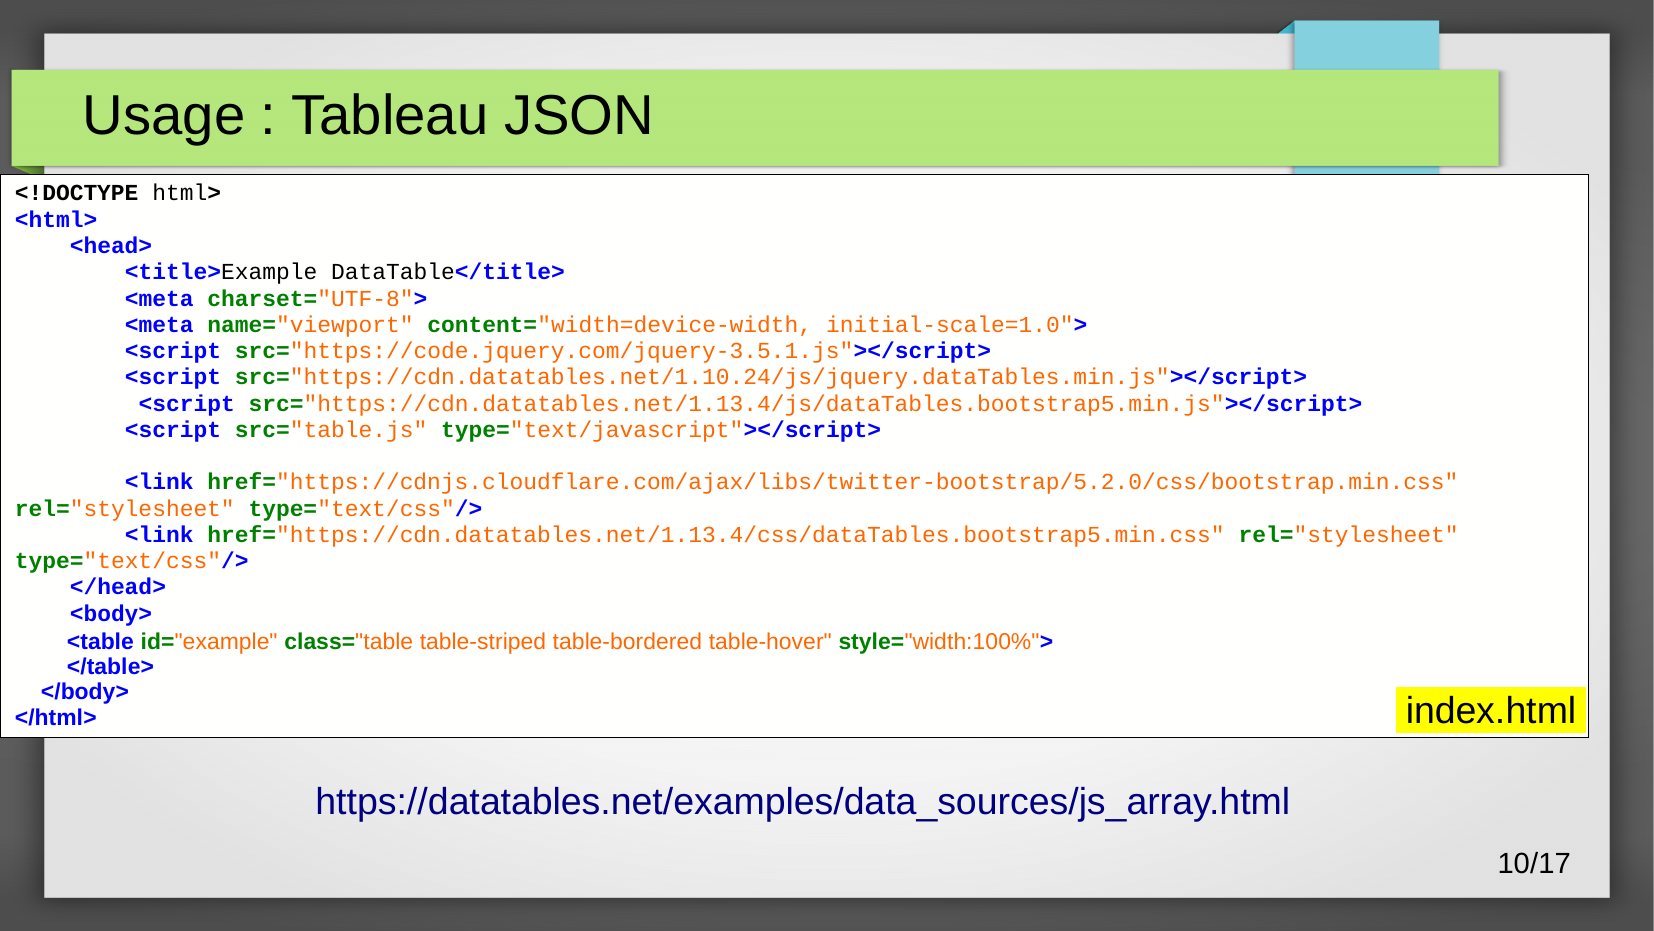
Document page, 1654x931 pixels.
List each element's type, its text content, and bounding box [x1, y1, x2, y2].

text_box index.html [1396, 687, 1586, 733]
picture [0, 0, 1654, 931]
title Usage : Tableau JSON [82, 70, 1264, 160]
text_box <!DOCTYPE html> <html> <head> <title>Example DataTable</title> <meta charset="UTF-8"> <meta name="viewport" content="width=device-width, initial-scale=1.0"> <script src="https://code.jquery.com/jquery-3.5.1.js"></script> <script src="https://cdn.datatables.net/1.10.24/js/jquery.dataTables.min.js"></script> <script src="https://cdn.datatables.net/1.13.4/js/dataTables.bootstrap5.min.js"></script> <script src="table.js" type="text/javascript"></script> <link href="https://cdnjs.cloudflare.com/ajax/libs/twitter-bootstrap/5.2.0/css/bootstrap.min.css" rel="stylesheet" type="text/css"/> <link href="https://cdn.datatables.net/1.13.4/css/dataTables.bootstrap5.min.css" rel="stylesheet" type="text/css"/> </head> <body> <table id="example" class="table table-striped table-bordered table-hover" style="width:100%"> </table> </body> </html> [0, 174, 1589, 738]
text_box https://datatables.net/examples/data_sources/js_array.html [300, 773, 1306, 831]
